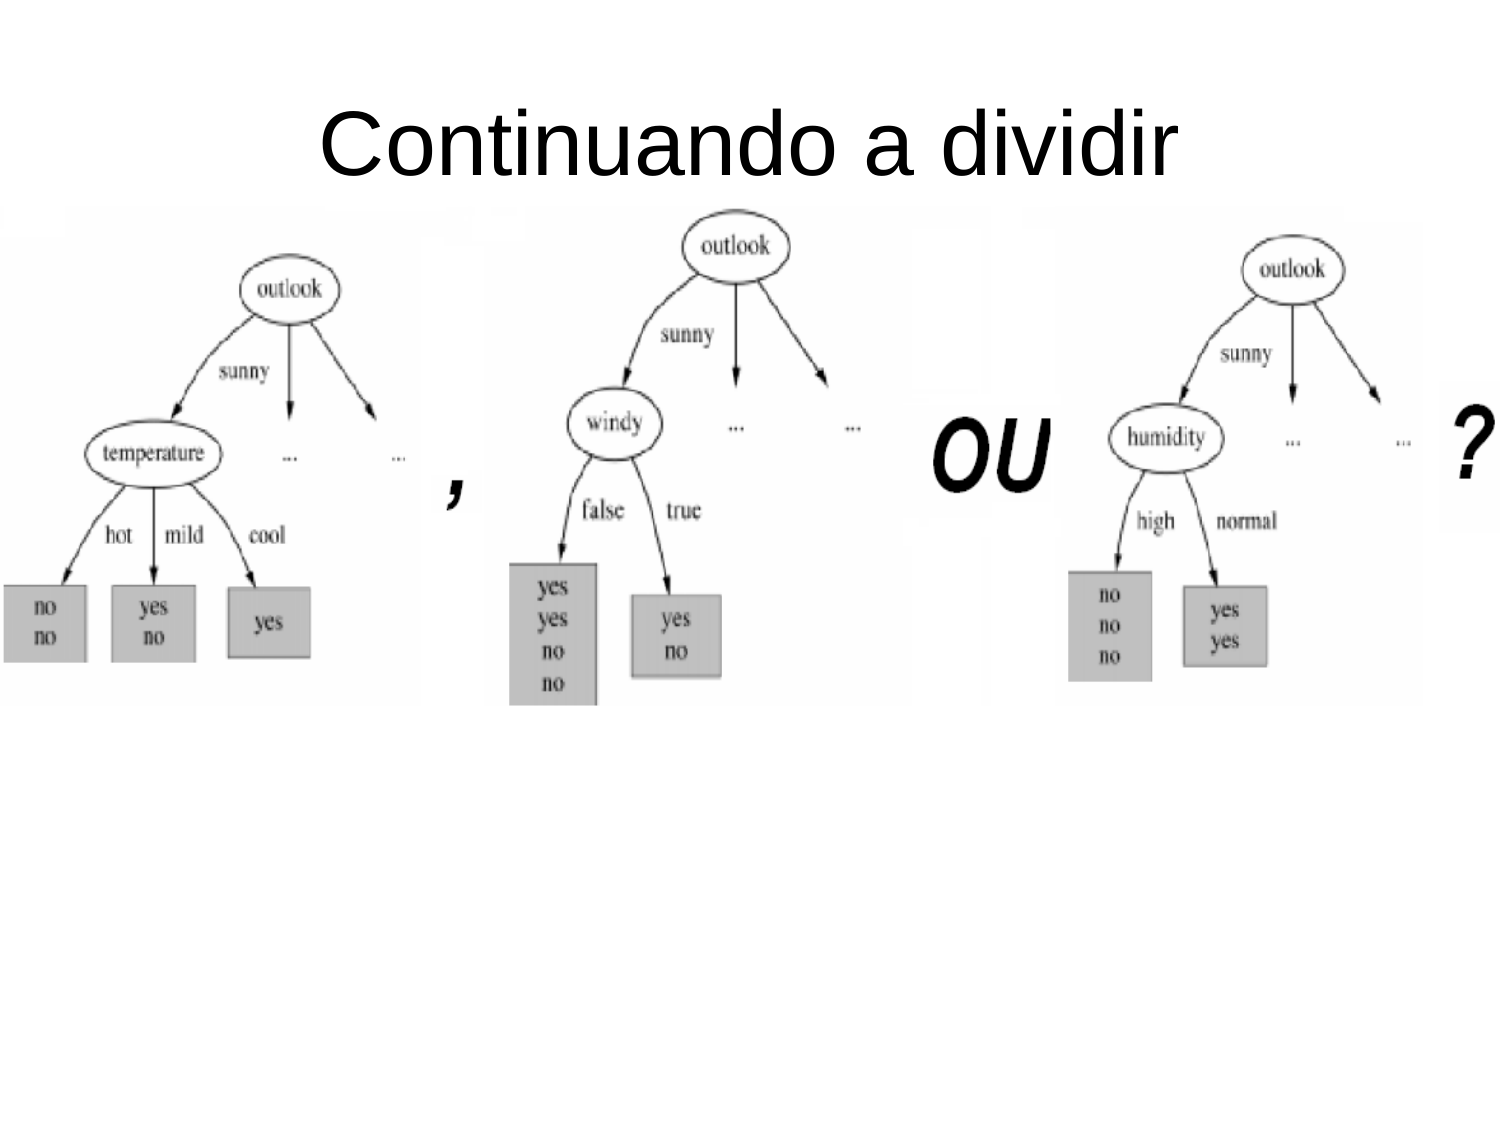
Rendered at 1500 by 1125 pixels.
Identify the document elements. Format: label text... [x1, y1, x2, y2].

picture [0, 206, 1500, 709]
title Continuando a dividir [75, 21, 1426, 206]
